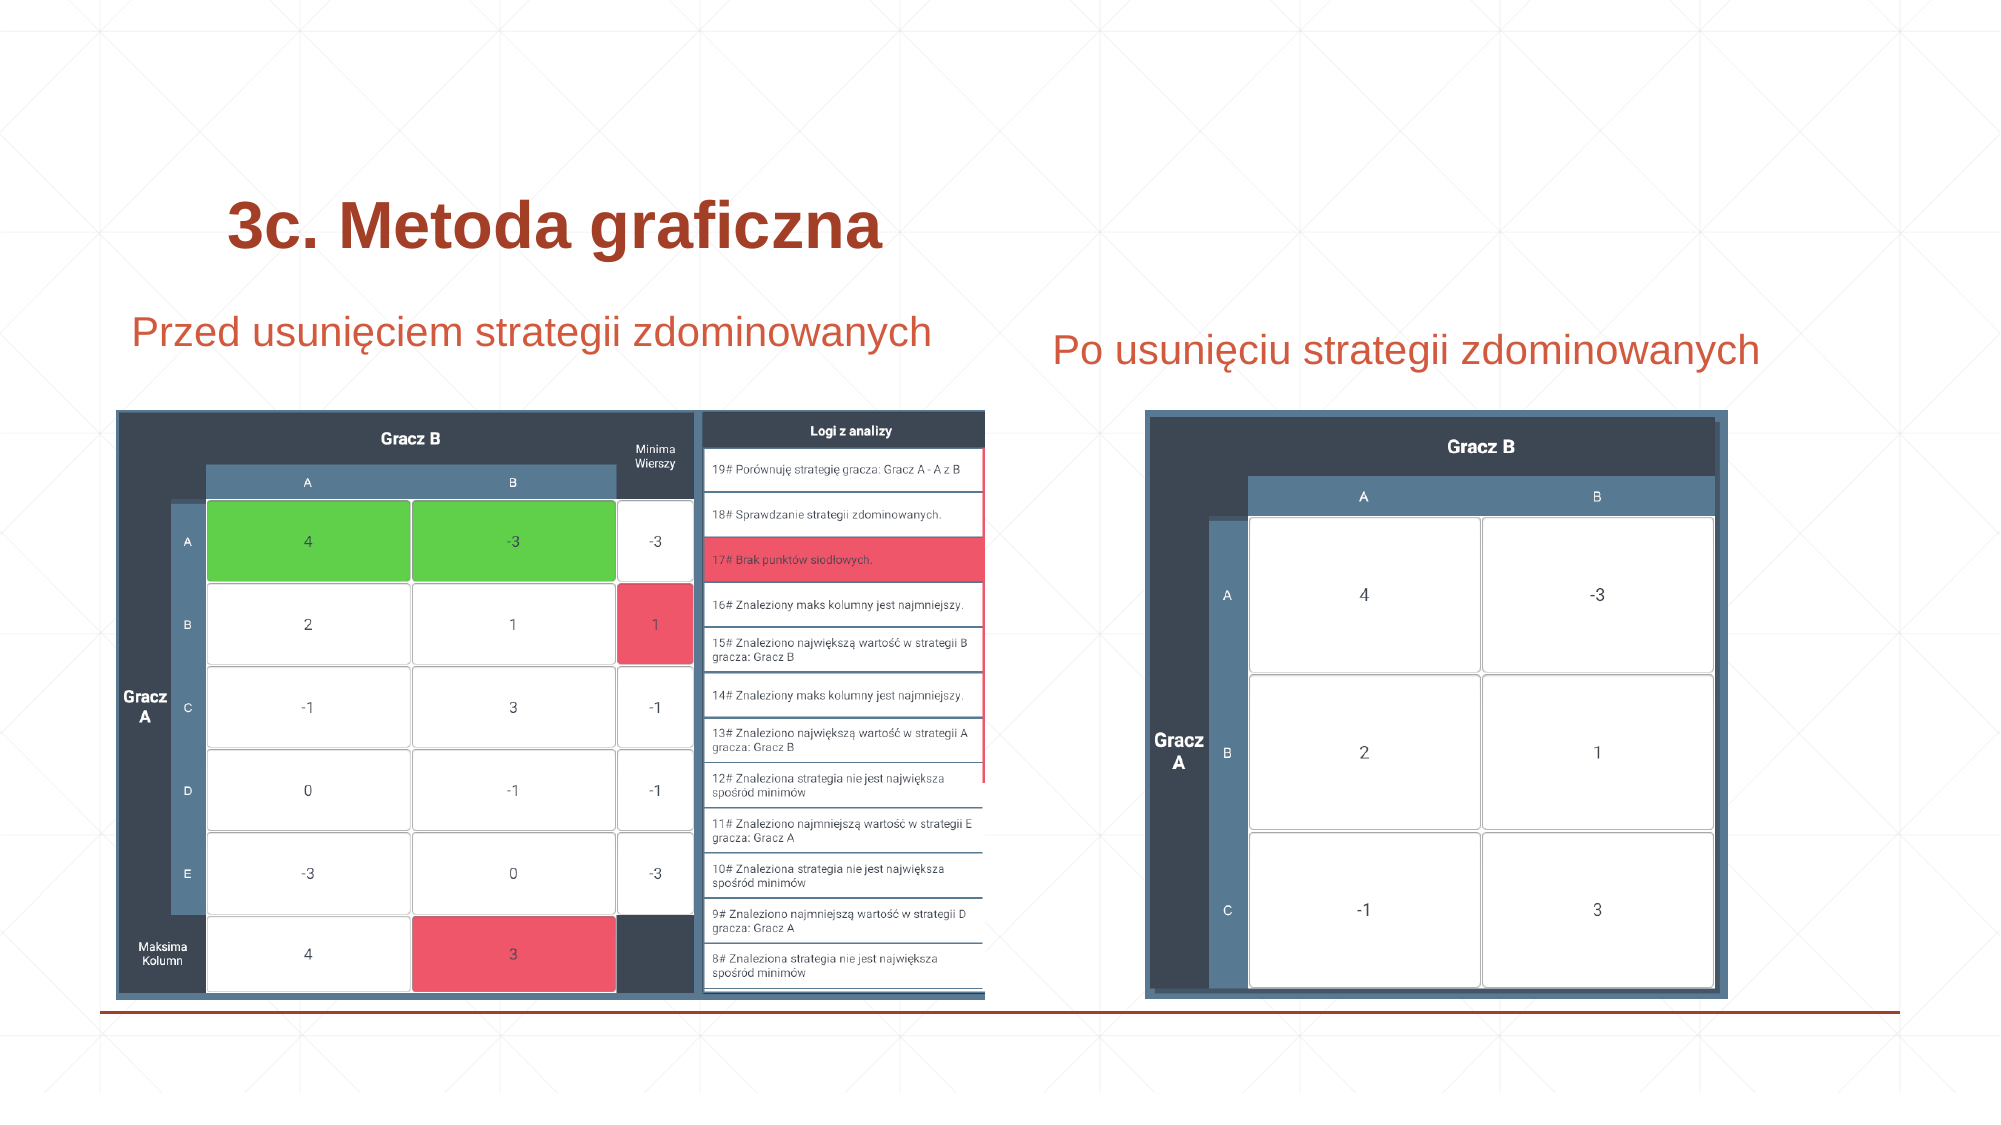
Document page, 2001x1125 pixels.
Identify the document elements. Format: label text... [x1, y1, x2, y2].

list Przed usunięciem strategii zdominowanych [116, 298, 963, 369]
title 3c. Metoda graficzna [212, 82, 1788, 271]
picture [116, 410, 985, 1000]
picture [1145, 410, 1728, 999]
list Po usunięciu strategii zdominowanych [1037, 298, 1788, 404]
